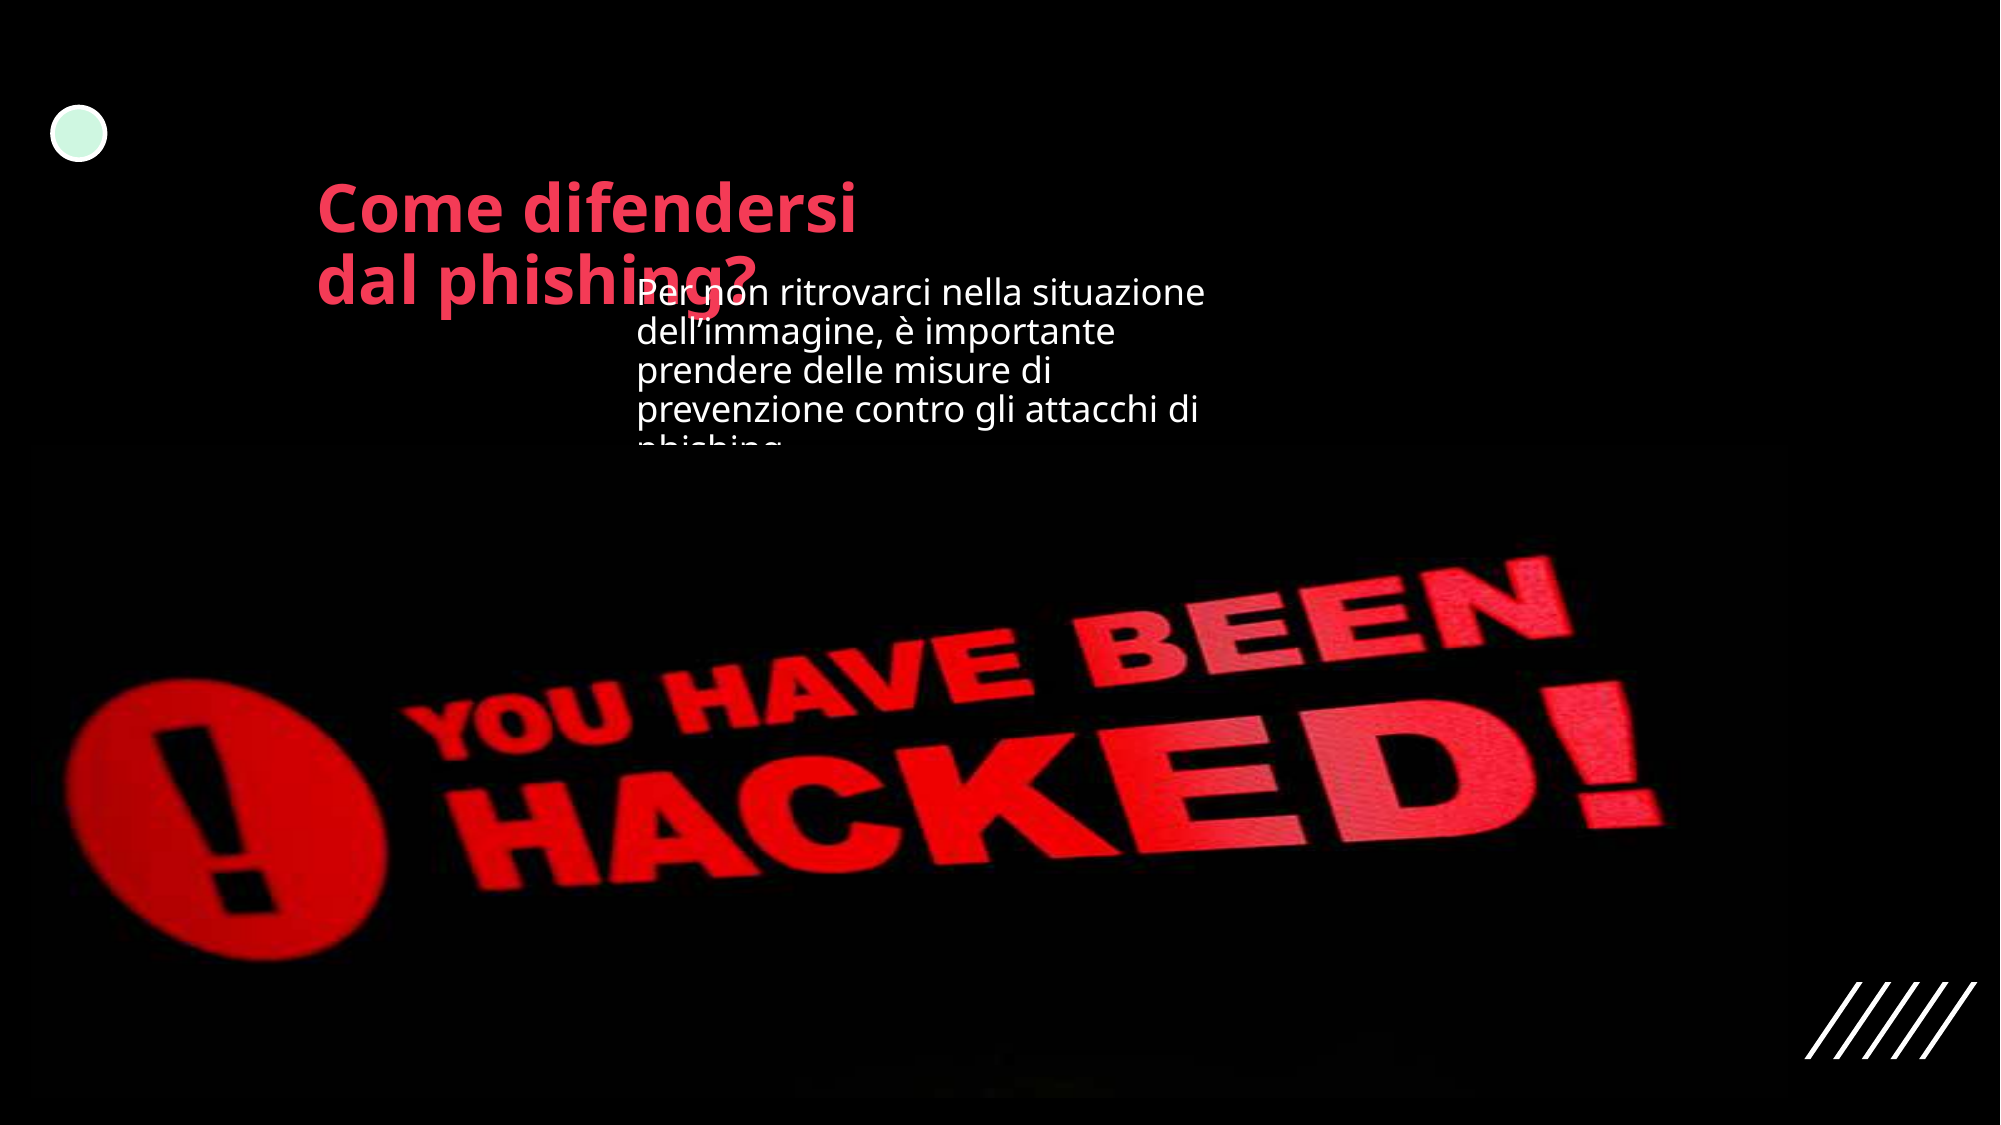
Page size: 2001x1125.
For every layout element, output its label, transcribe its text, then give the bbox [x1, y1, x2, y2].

list Per non ritrovarci nella situazione dell’immagine, è importante prendere delle misure di prevenzione contro gli attacchi di phishing. [621, 266, 1267, 445]
title Come difendersi dal phishing? [301, 64, 947, 327]
picture [31, 445, 1788, 1098]
